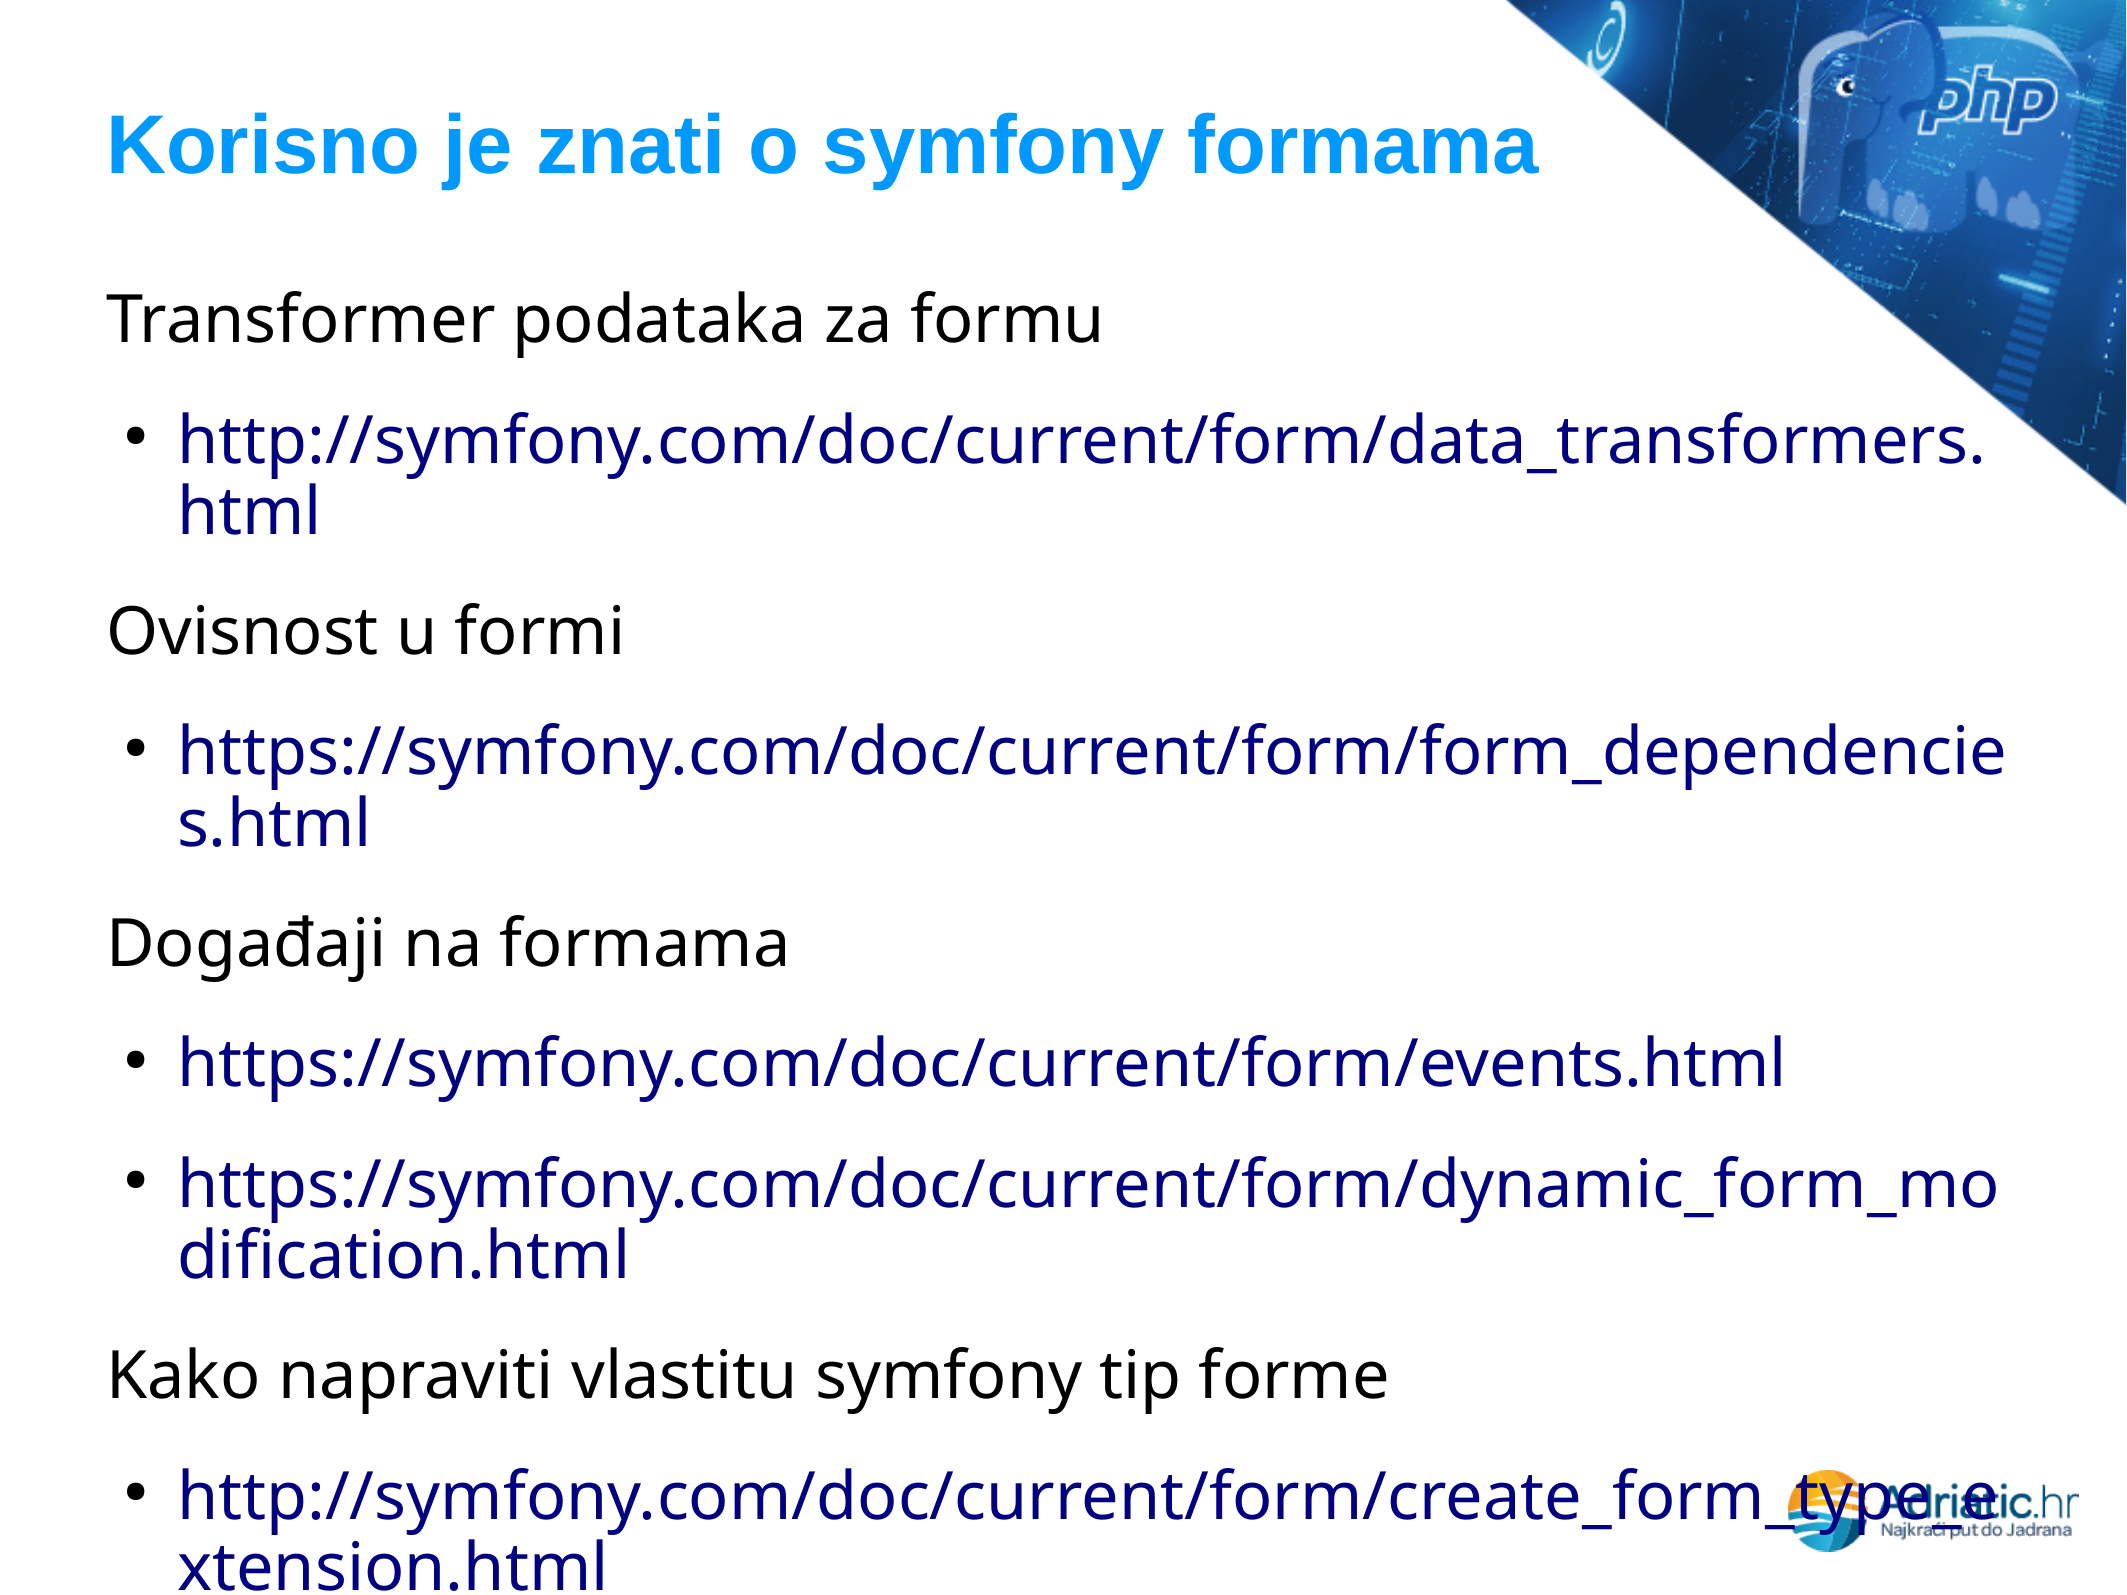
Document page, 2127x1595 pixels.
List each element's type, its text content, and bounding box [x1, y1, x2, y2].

picture [1788, 1470, 2079, 1552]
title Korisno je znati o symfony formama [106, 70, 1630, 219]
picture [1505, 0, 2127, 625]
list Transformer podataka za formu http://symfony.com/doc/current/form/data_transformers.html Ovisnost u formi https://symfony.com/doc/current/form/form_dependencies.html Događaji na formama https://symfony.com/doc/current/form/events.html https://symfony.com/doc/current/form/dynamic_form_modification.html Kako napraviti vlastitu symfony tip forme http://symfony.com/doc/current/form/create_form_type_extension.html [106, 271, 2020, 1453]
